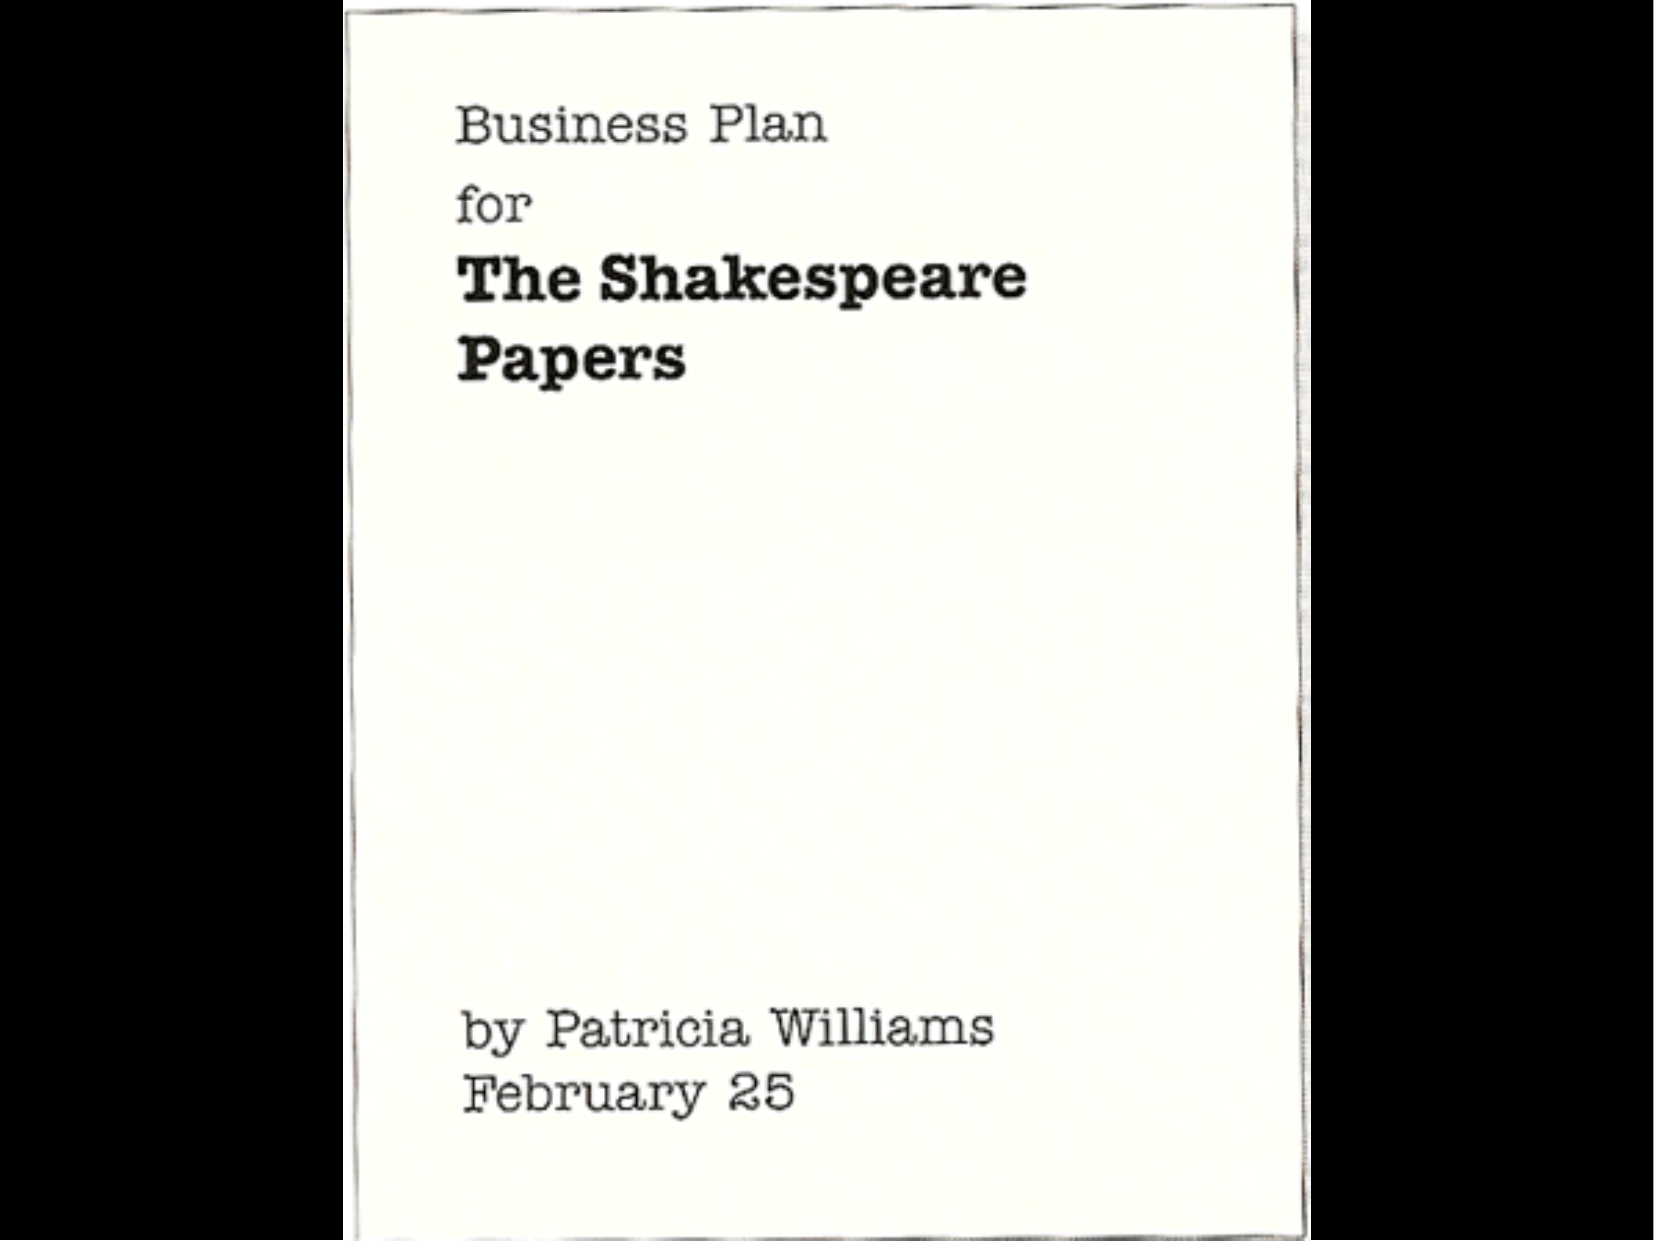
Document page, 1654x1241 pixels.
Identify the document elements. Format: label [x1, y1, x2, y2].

picture [343, 0, 1311, 1241]
